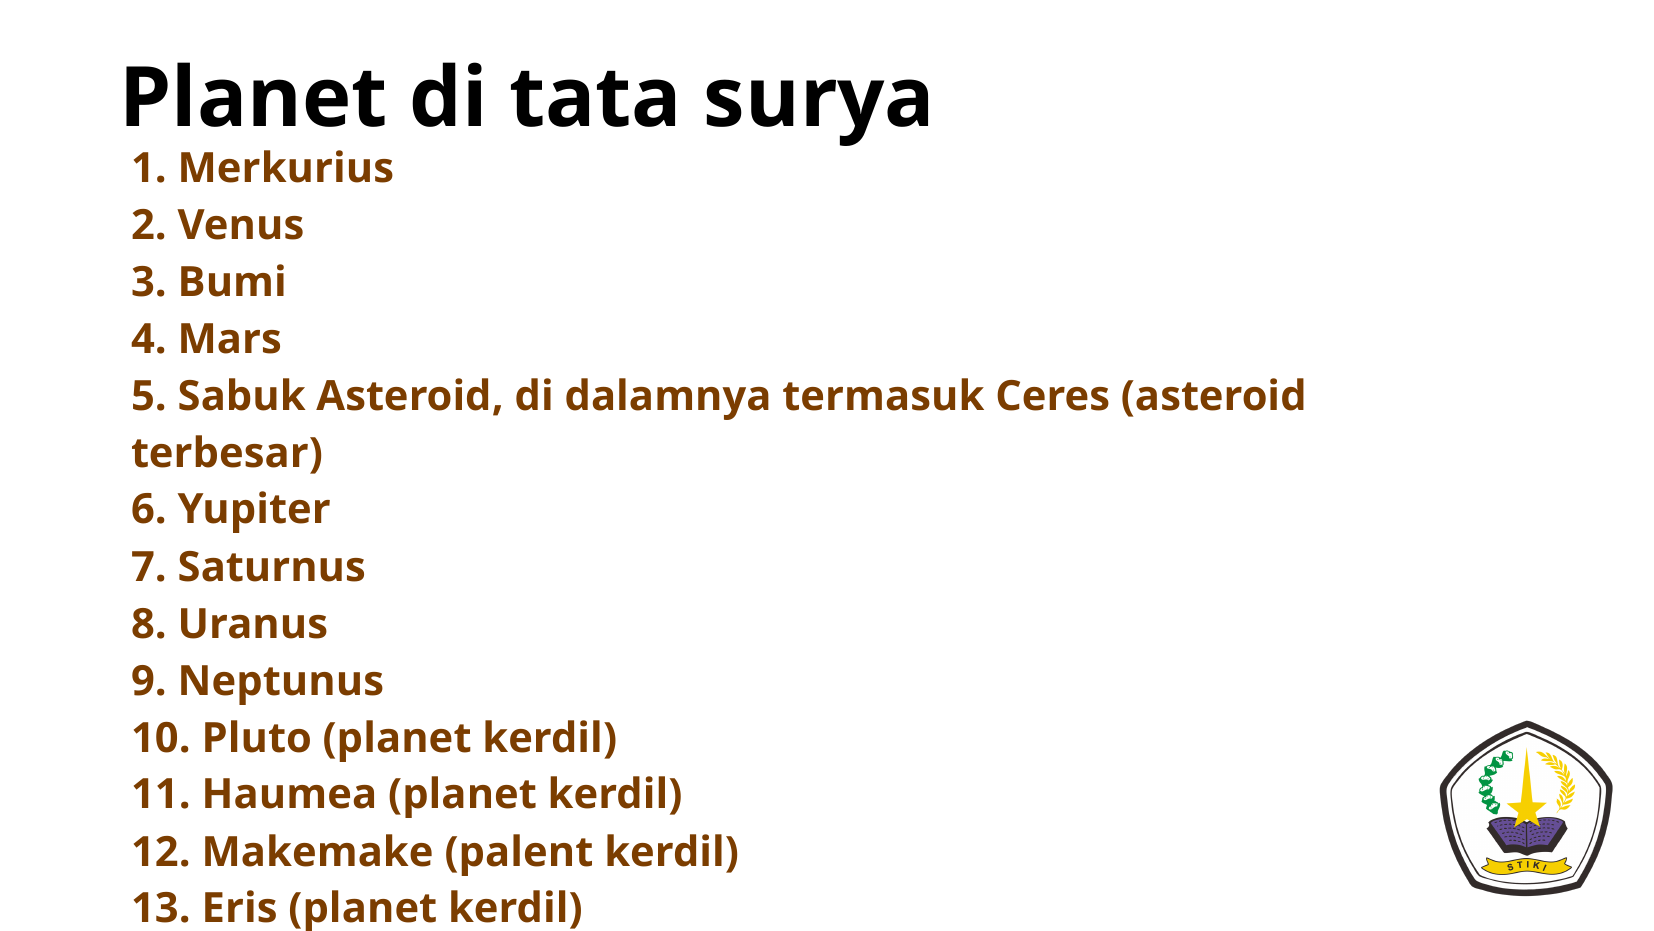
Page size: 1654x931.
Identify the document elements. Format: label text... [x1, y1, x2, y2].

text_box Planet di tata surya [105, 30, 1561, 267]
text_box 1. Merkurius 2. Venus 3. Bumi 4. Mars 5. Sabuk Asteroid, di dalamnya termasuk Ceres (asteroid terbesar) 6. Yupiter 7. Saturnus 8. Uranus 9. Neptunus 10. Pluto (planet kerdil) 11. Haumea (planet kerdil) 12. Makemake (palent kerdil) 13. Eris (planet kerdil) [116, 129, 1407, 922]
picture [1434, 718, 1621, 901]
